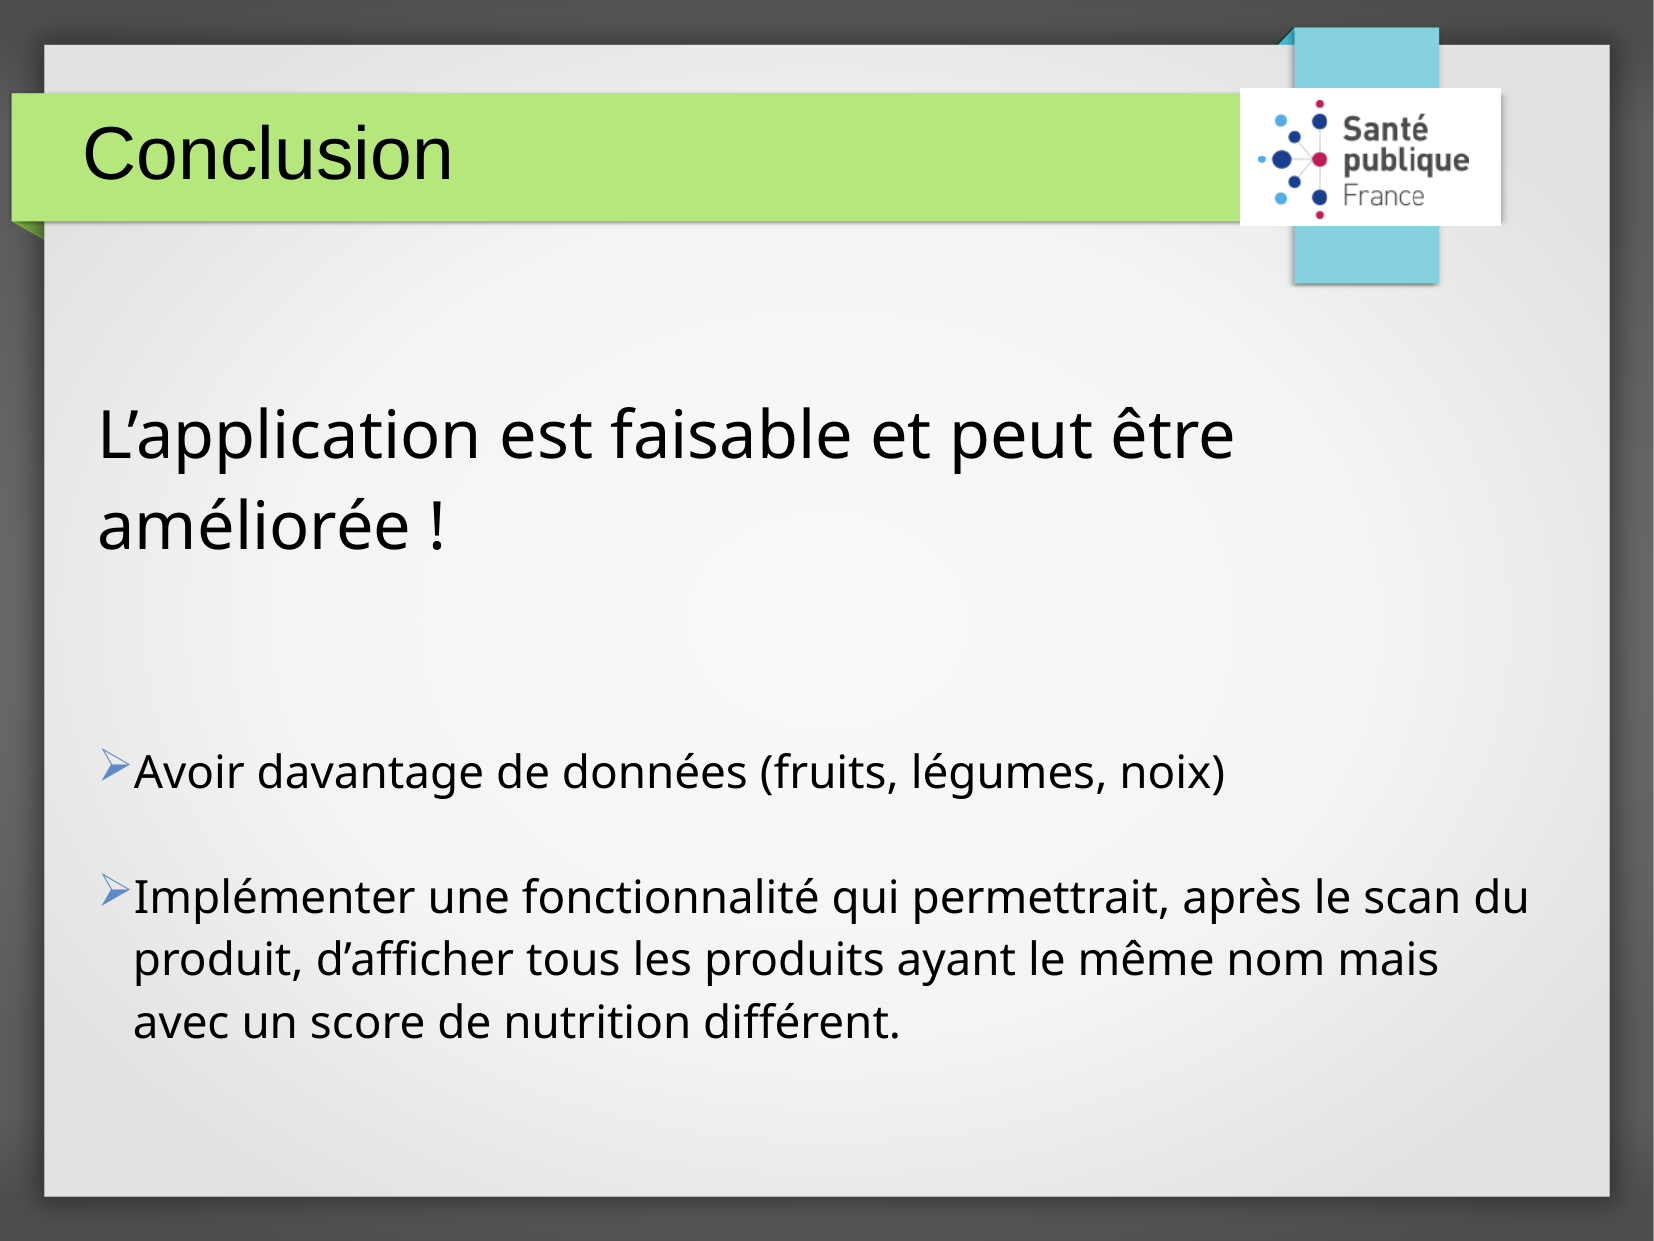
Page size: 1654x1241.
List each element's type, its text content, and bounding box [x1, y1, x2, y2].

picture [0, 0, 1654, 1241]
text_box L’application est faisable et peut être améliorée ! Avoir davantage de données (fruits, légumes, noix) Implémenter une fonctionnalité qui permettrait, après le scan du produit, d’afficher tous les produits ayant le même nom mais avec un score de nutrition différent. [82, 380, 1560, 889]
title Conclusion [82, 94, 1240, 213]
